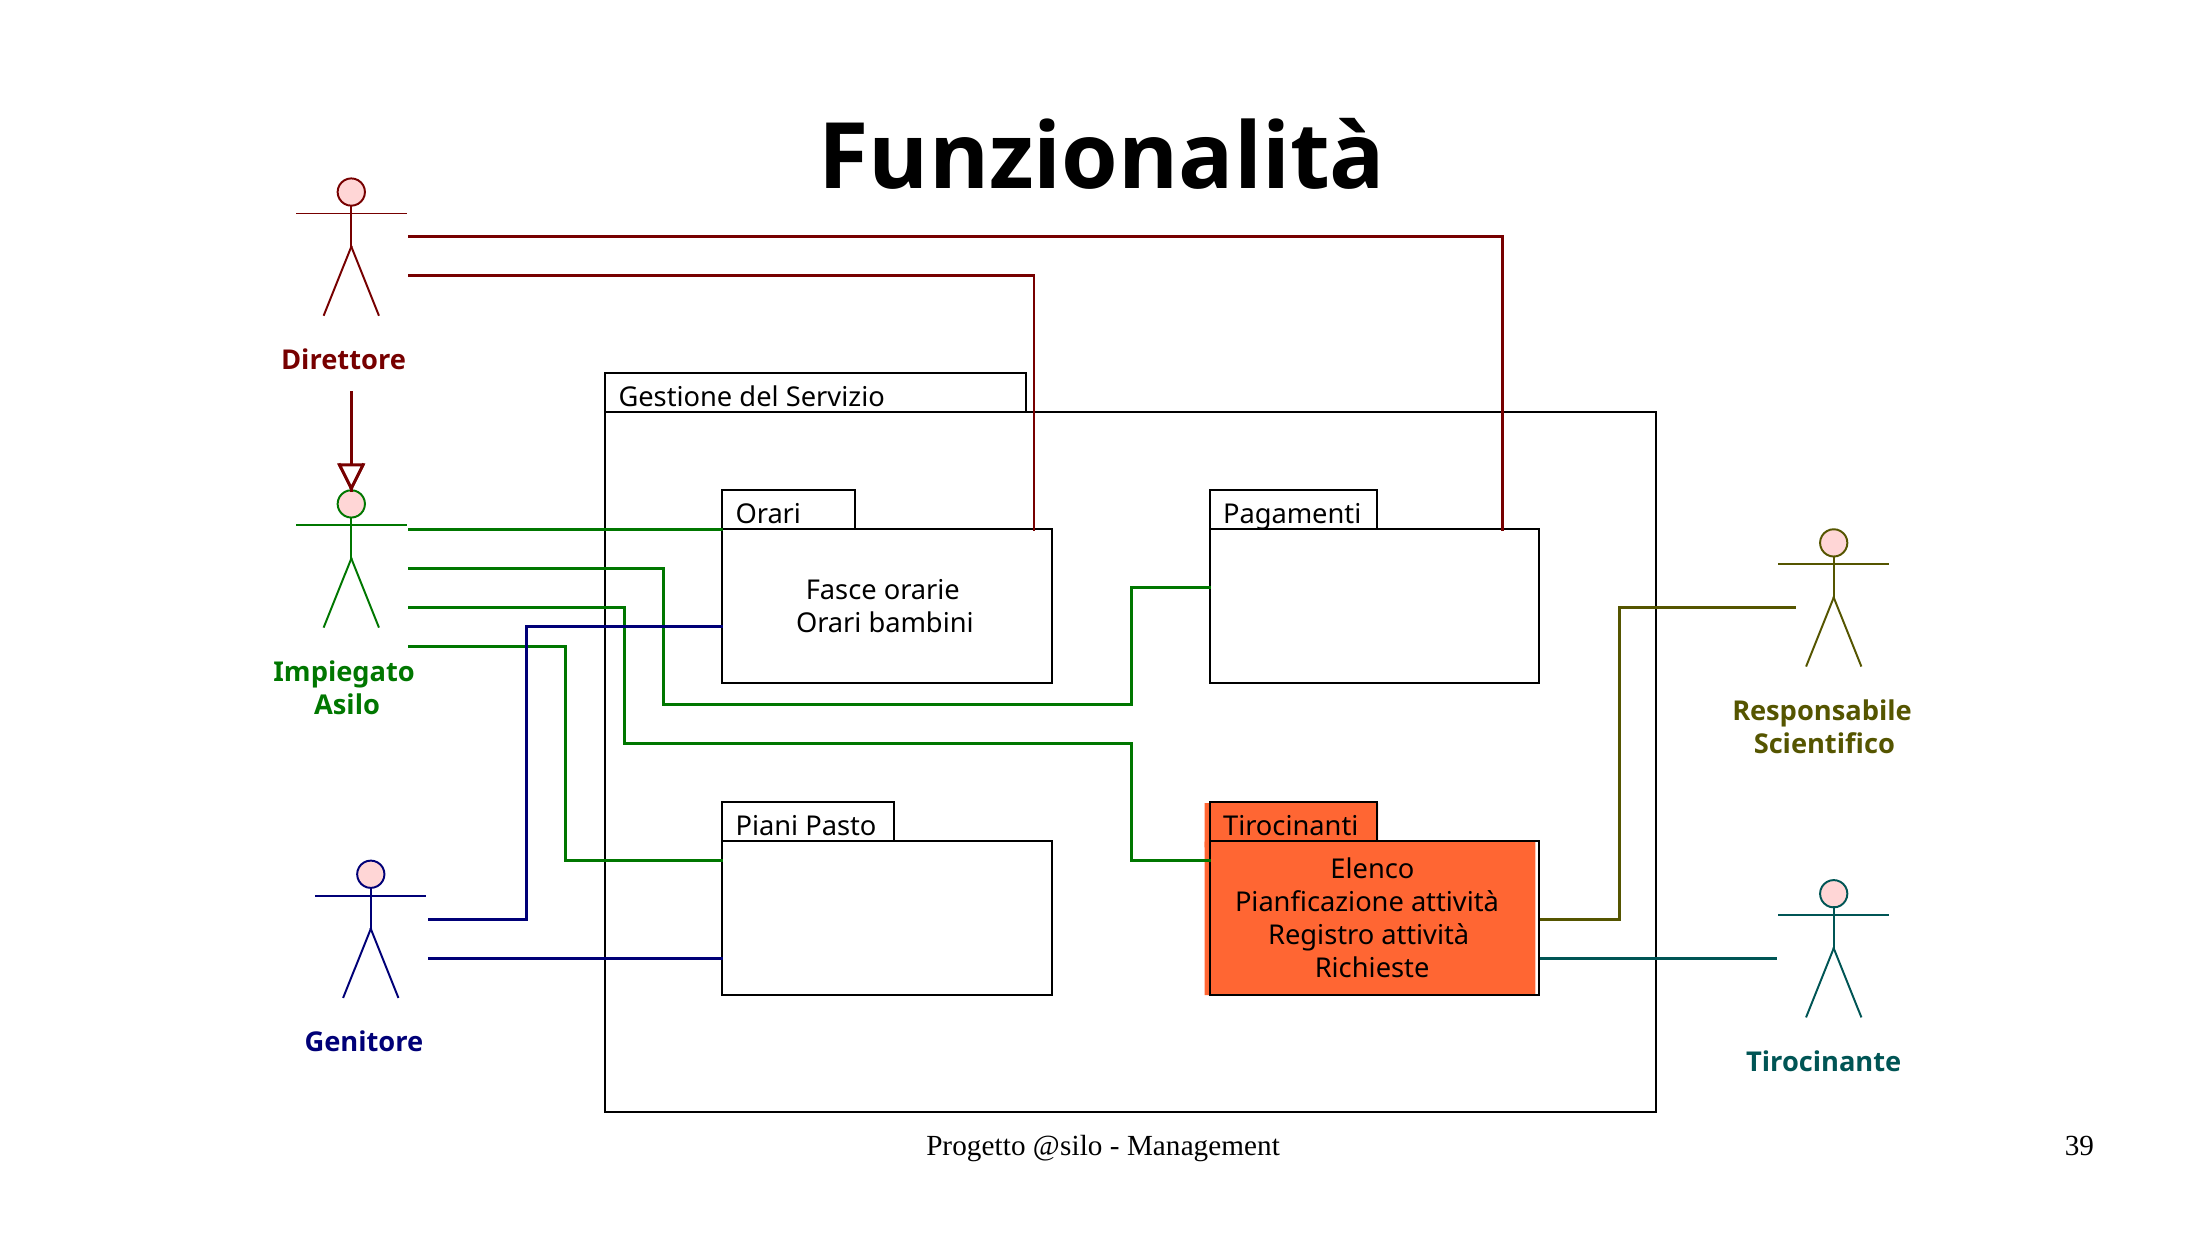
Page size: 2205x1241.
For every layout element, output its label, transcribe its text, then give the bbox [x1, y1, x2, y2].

title Funzionalità [110, 49, 2095, 257]
picture [213, 138, 1991, 1193]
